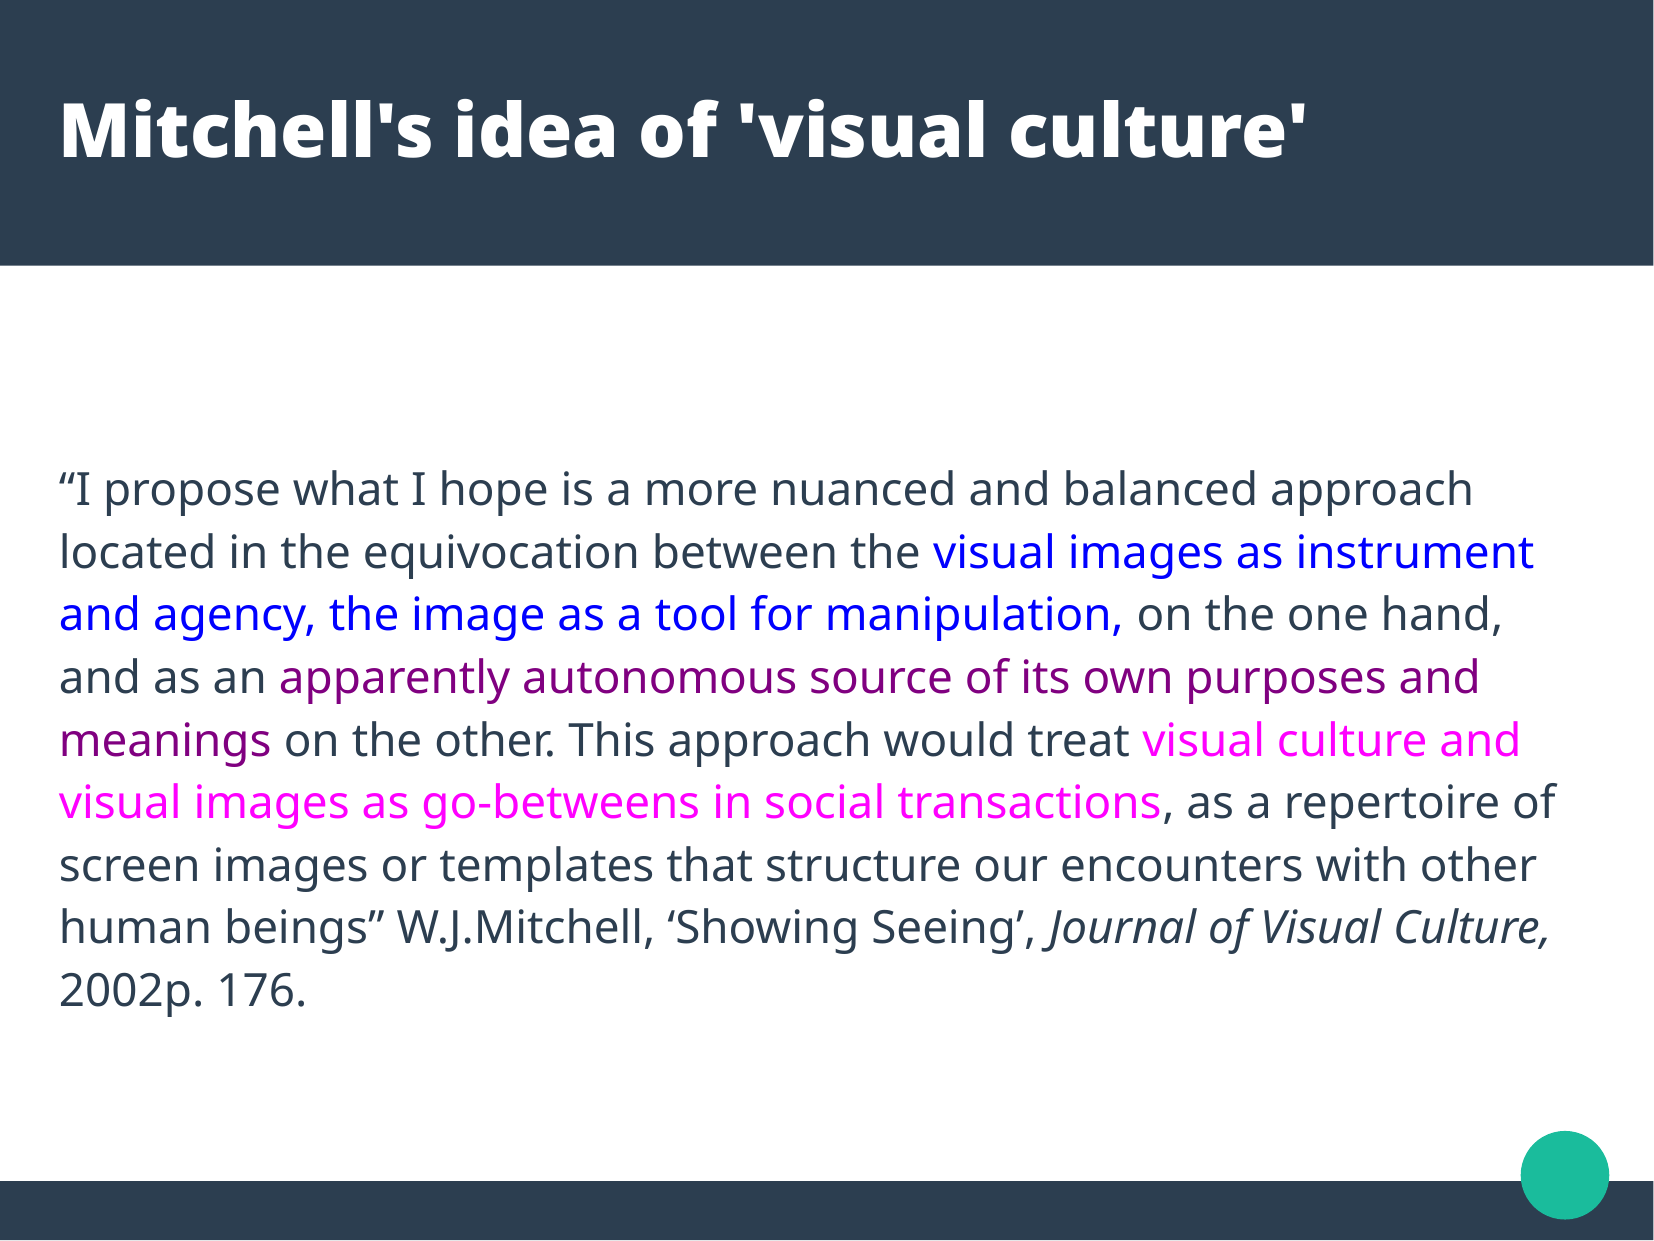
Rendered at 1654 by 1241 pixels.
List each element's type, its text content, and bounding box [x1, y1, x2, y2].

subtitle “I propose what I hope is a more nuanced and balanced approach located in the equivocation between the visual images as instrument and agency, the image as a tool for manipulation, on the one hand, and as an apparently autonomous source of its own purposes and meanings on the other. This approach would treat visual culture and visual images as go-betweens in social transactions, as a repertoire of screen images or templates that structure our encounters with other human beings” W.J.Mitchell, ‘Showing Seeing’, Journal of Visual Culture, 2002p. 176. [59, 324, 1595, 1152]
title Mitchell's idea of 'visual culture' [59, 49, 1595, 207]
